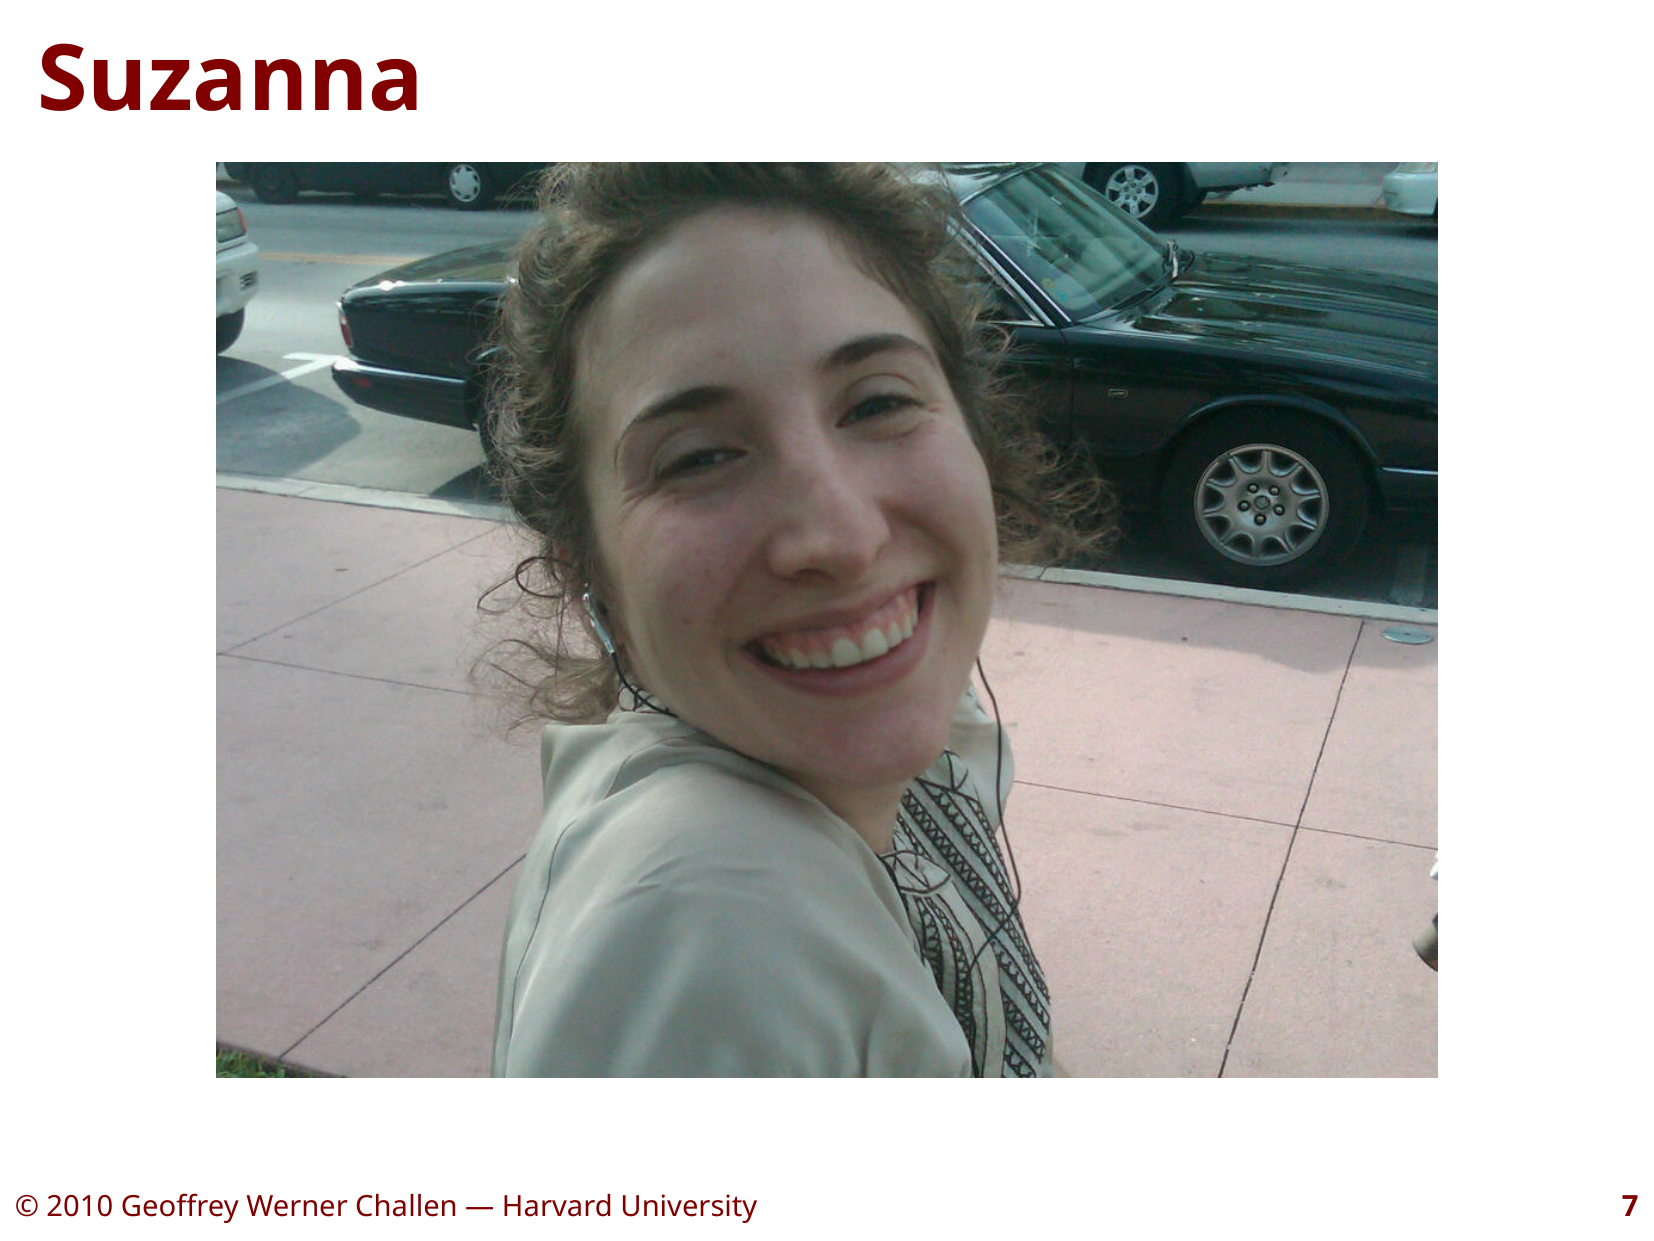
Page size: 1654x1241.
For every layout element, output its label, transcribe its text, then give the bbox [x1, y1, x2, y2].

title Suzanna [0, 7, 1654, 143]
picture [216, 162, 1438, 1078]
